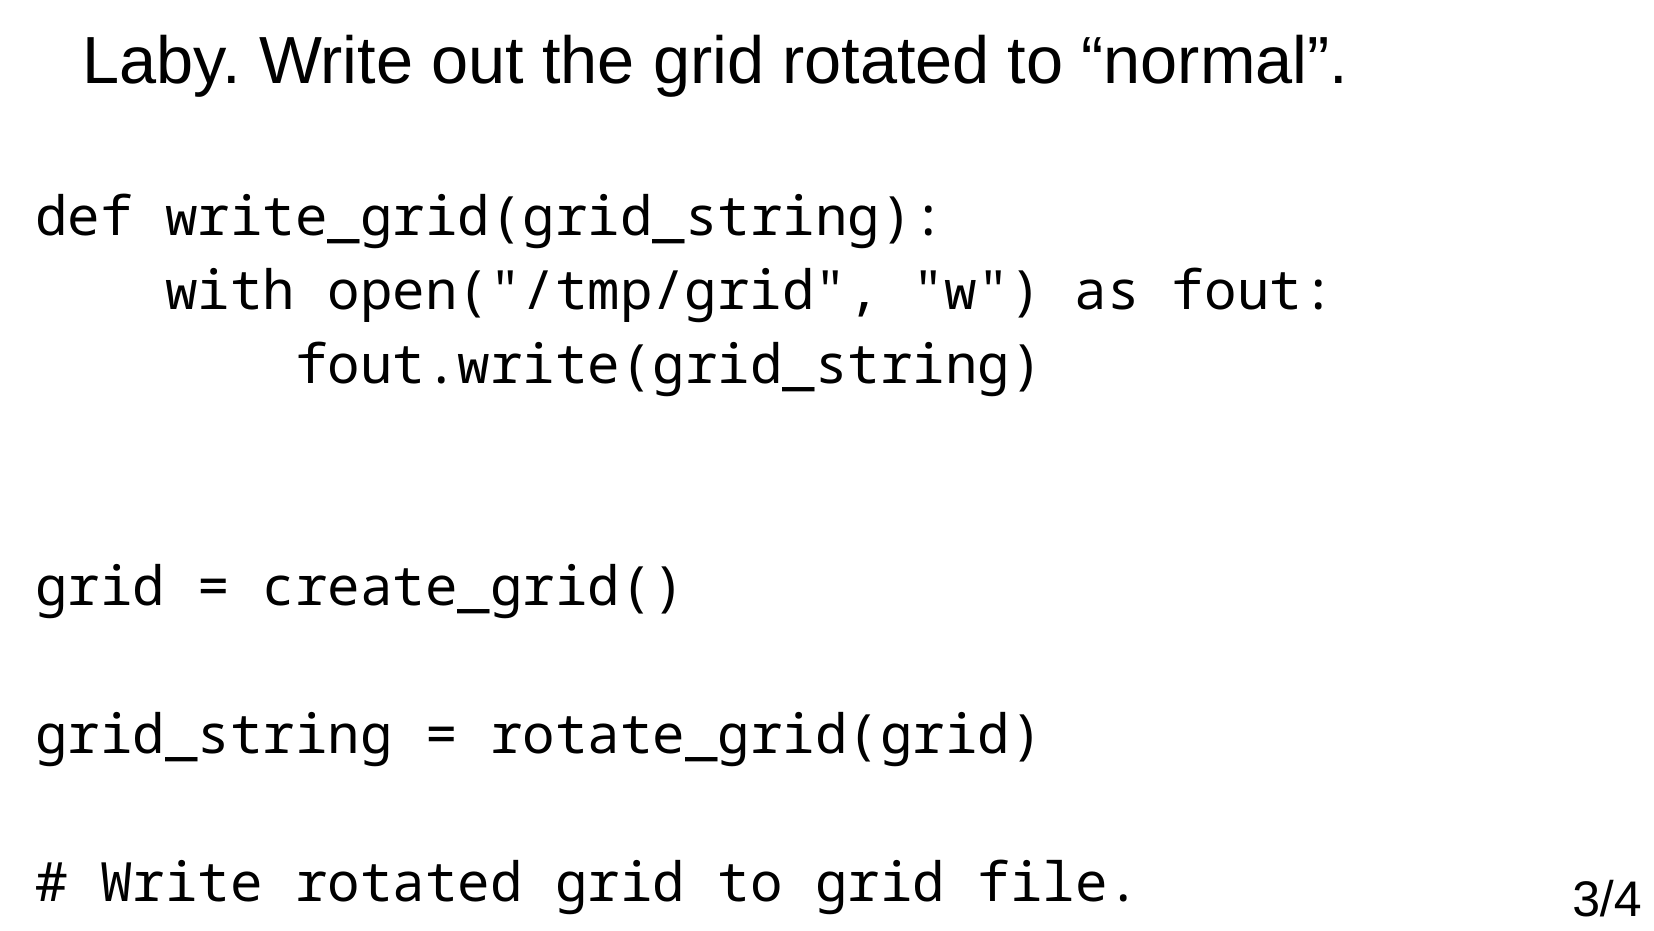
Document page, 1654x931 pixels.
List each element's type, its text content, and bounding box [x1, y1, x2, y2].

text_box def write_grid(grid_string): with open("/tmp/grid", "w") as fout: fout.write(grid_string) grid = create_grid() grid_string = rotate_grid(grid) # Write rotated grid to grid file. write_grid(grid_string) [35, 103, 1636, 918]
title 3/4 [1523, 871, 1642, 931]
title Laby. Write out the grid rotated to “normal”. [82, 22, 1571, 98]
